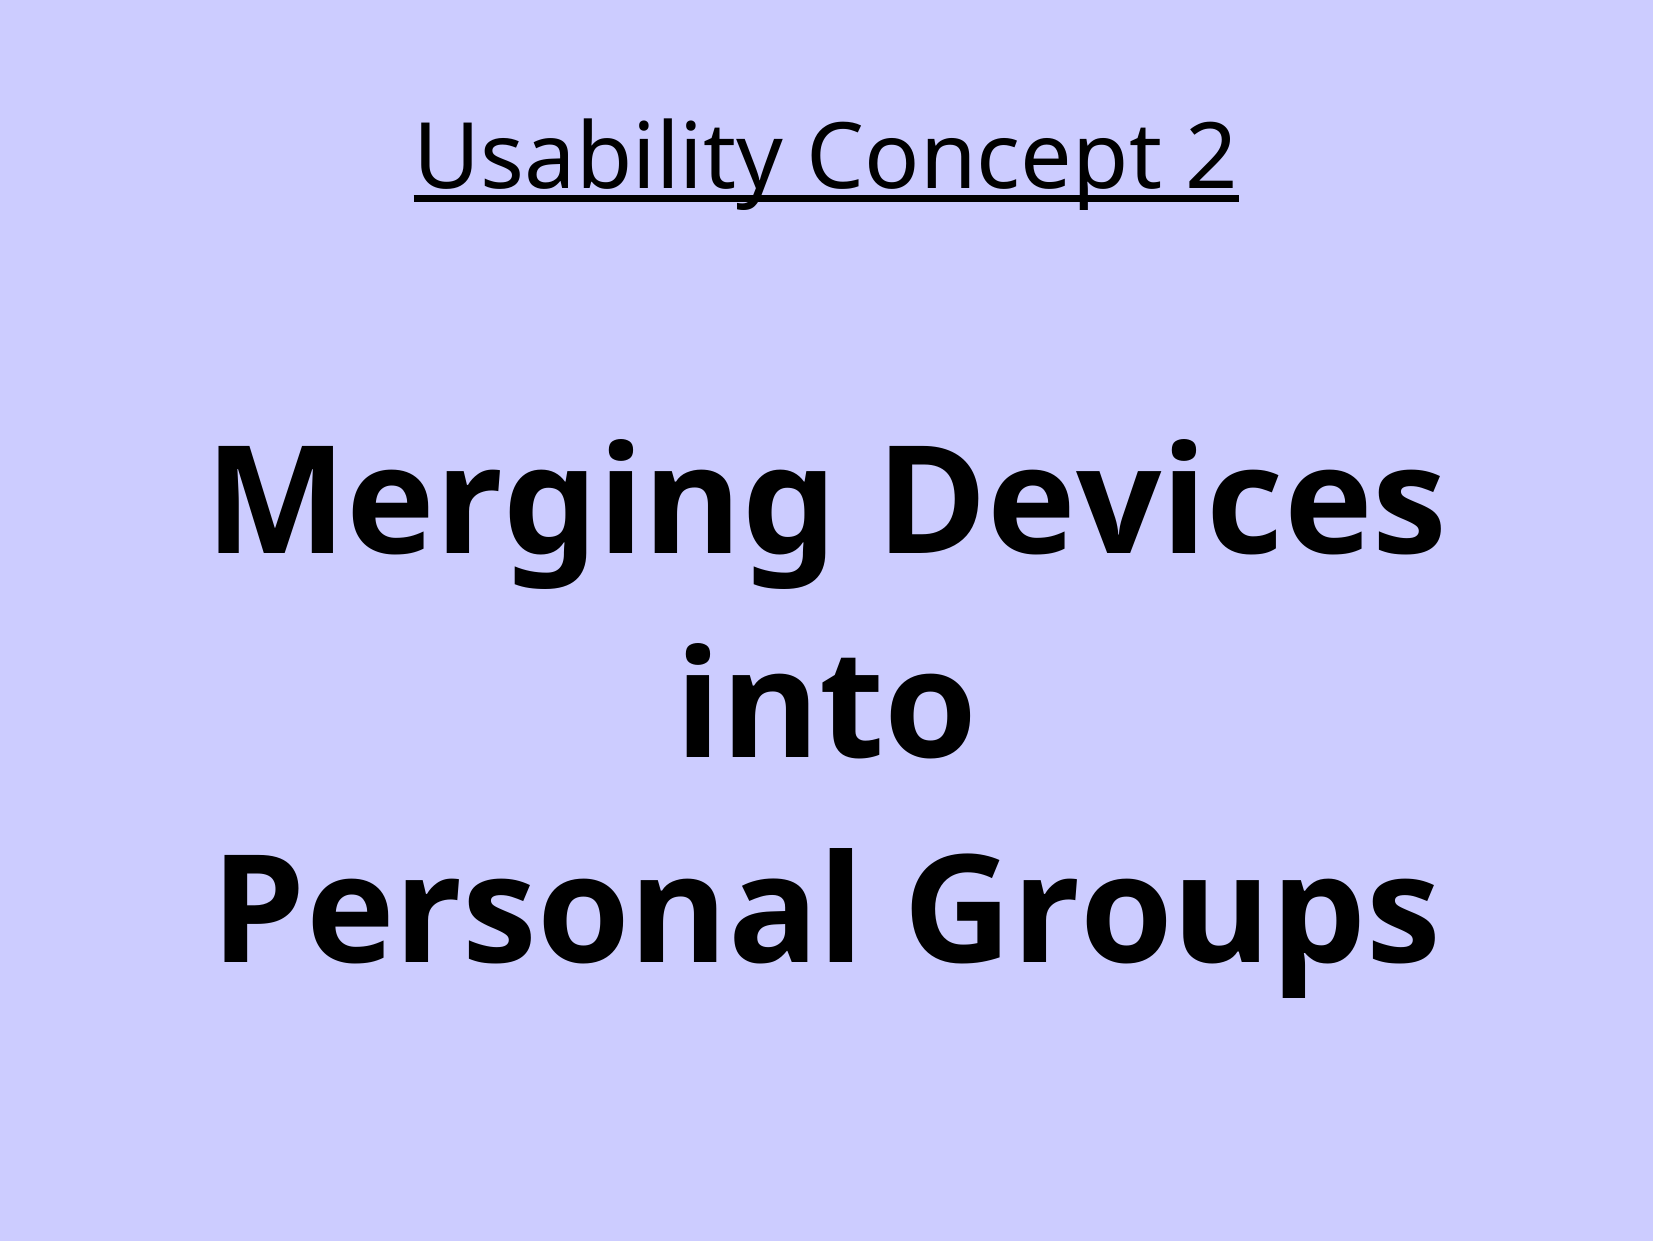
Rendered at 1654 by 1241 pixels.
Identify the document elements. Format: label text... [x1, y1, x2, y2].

title Usability Concept 2 [82, 49, 1571, 257]
subtitle Merging Devices into Personal Groups [82, 297, 1571, 1102]
